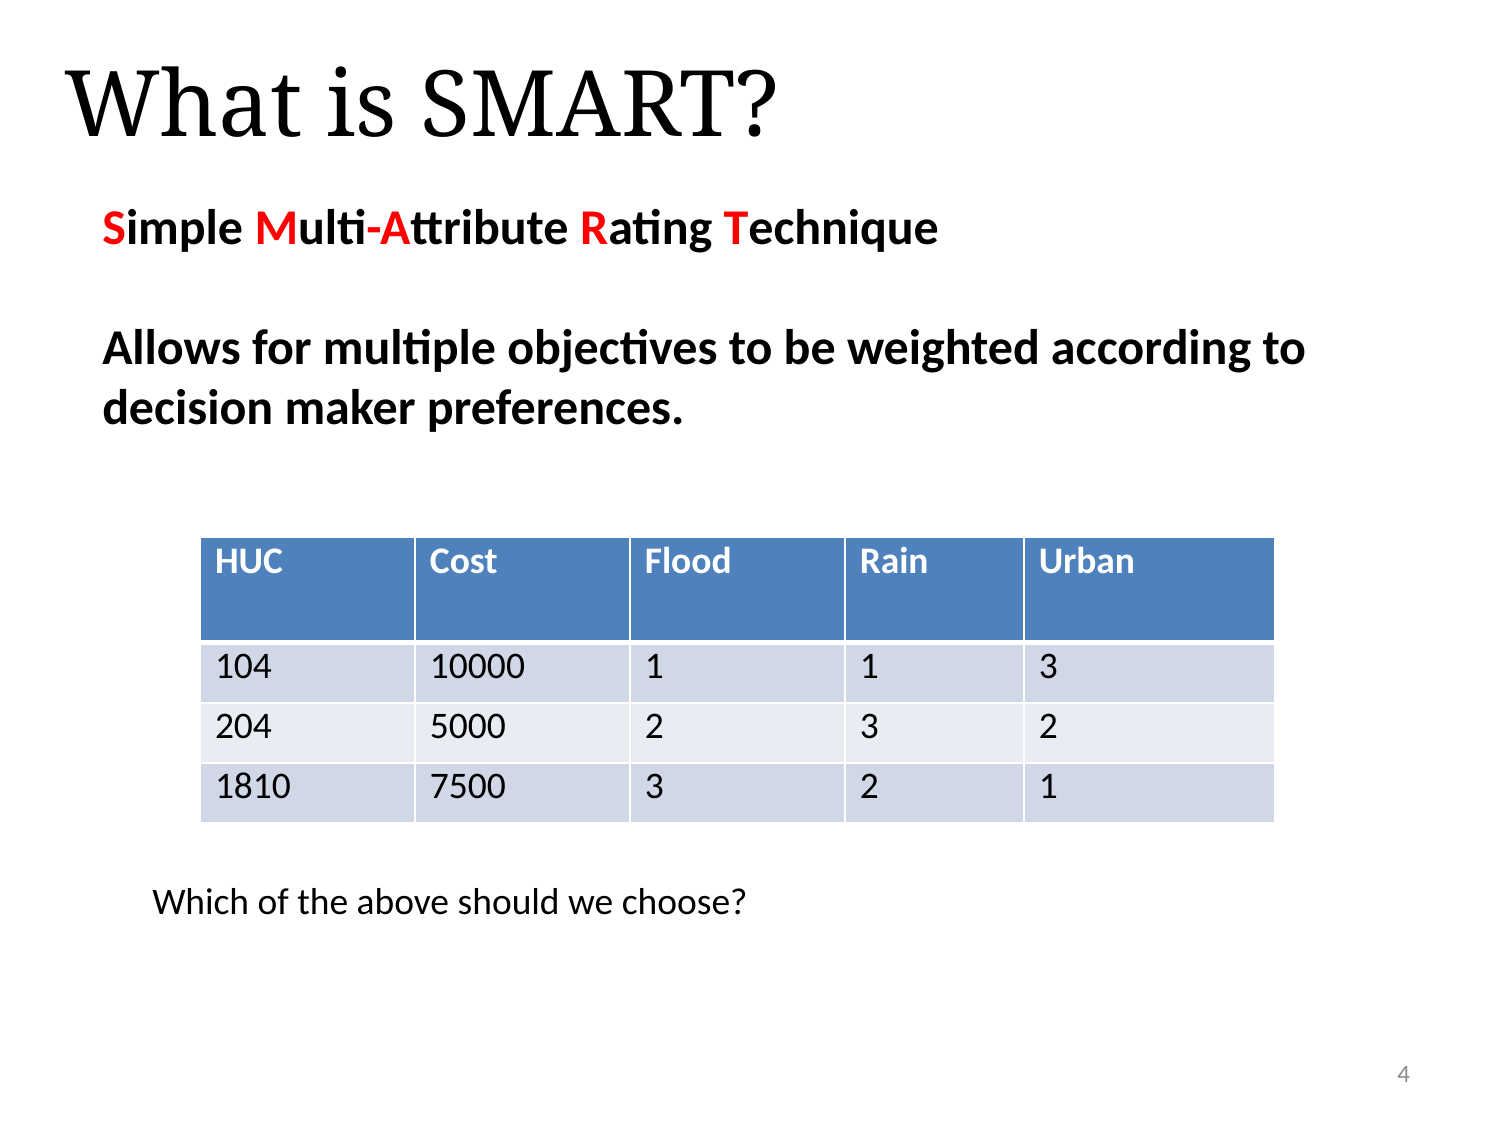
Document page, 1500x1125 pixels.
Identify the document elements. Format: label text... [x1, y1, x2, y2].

table_cell 3 [1025, 645, 1274, 702]
table_cell 3 [846, 704, 1023, 762]
table_header Flood [631, 538, 844, 640]
table_header Rain [846, 538, 1023, 640]
slide_number <number> [1074, 1042, 1425, 1103]
text_box Which of the above should we choose? [137, 869, 913, 930]
table_cell 7500 [416, 764, 629, 822]
table_cell 1 [1025, 764, 1274, 822]
table_cell 104 [201, 645, 414, 702]
table_cell 2 [846, 764, 1023, 822]
table_cell 1 [631, 645, 844, 702]
table_cell 5000 [416, 704, 629, 762]
table_header Urban [1025, 538, 1274, 640]
table_cell 3 [631, 764, 844, 822]
table_cell 1810 [201, 764, 414, 822]
text_box Simple Multi-Attribute Rating Technique Allows for multiple objectives to be weighted according to decision maker preferences. [87, 187, 1413, 443]
table_cell 10000 [416, 645, 629, 702]
table_header Cost [416, 538, 629, 640]
table_header HUC [201, 538, 414, 640]
table_cell 204 [201, 704, 414, 762]
text_box What is SMART? [49, 37, 1305, 163]
table_cell 2 [631, 704, 844, 762]
table_cell 2 [1025, 704, 1274, 762]
table_cell 1 [846, 645, 1023, 702]
